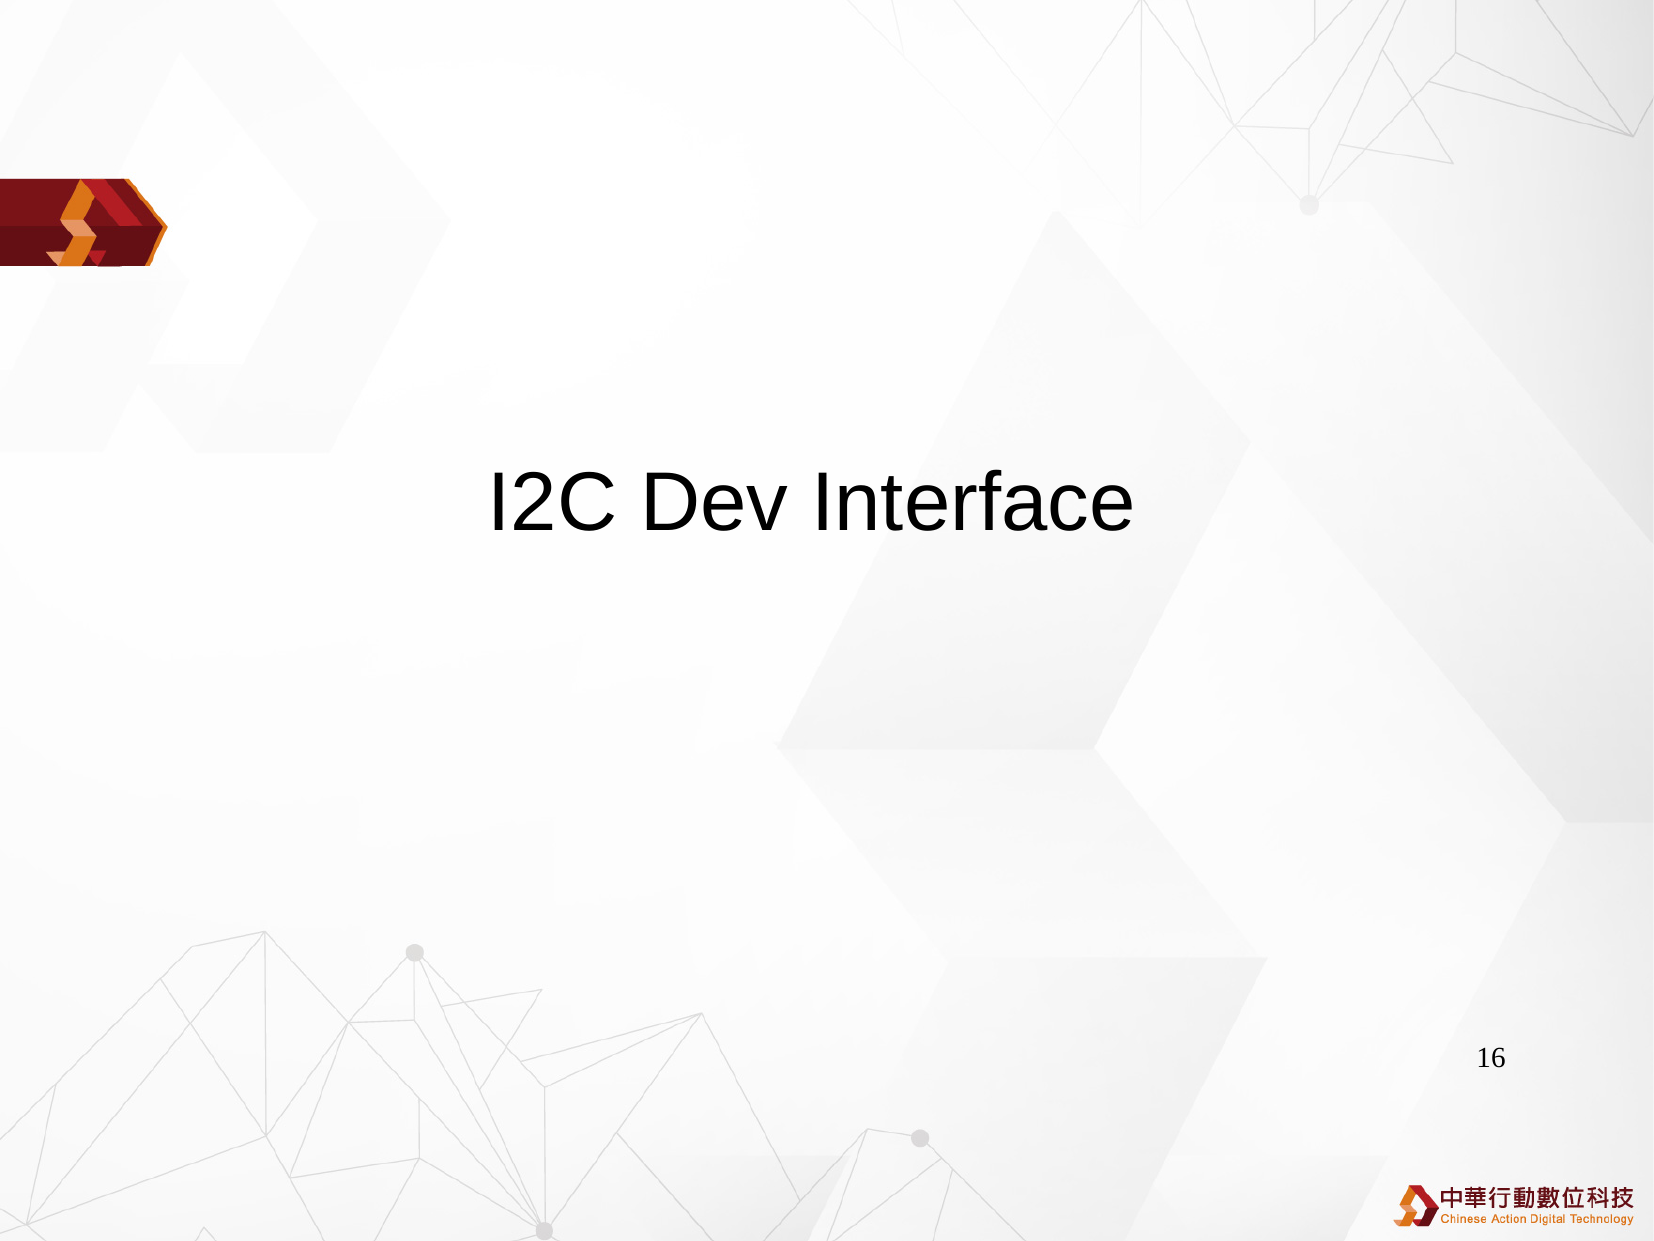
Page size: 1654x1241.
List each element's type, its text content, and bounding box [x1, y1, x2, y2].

picture [0, 0, 1654, 1241]
subtitle I2C Dev Interface [118, 112, 1506, 891]
